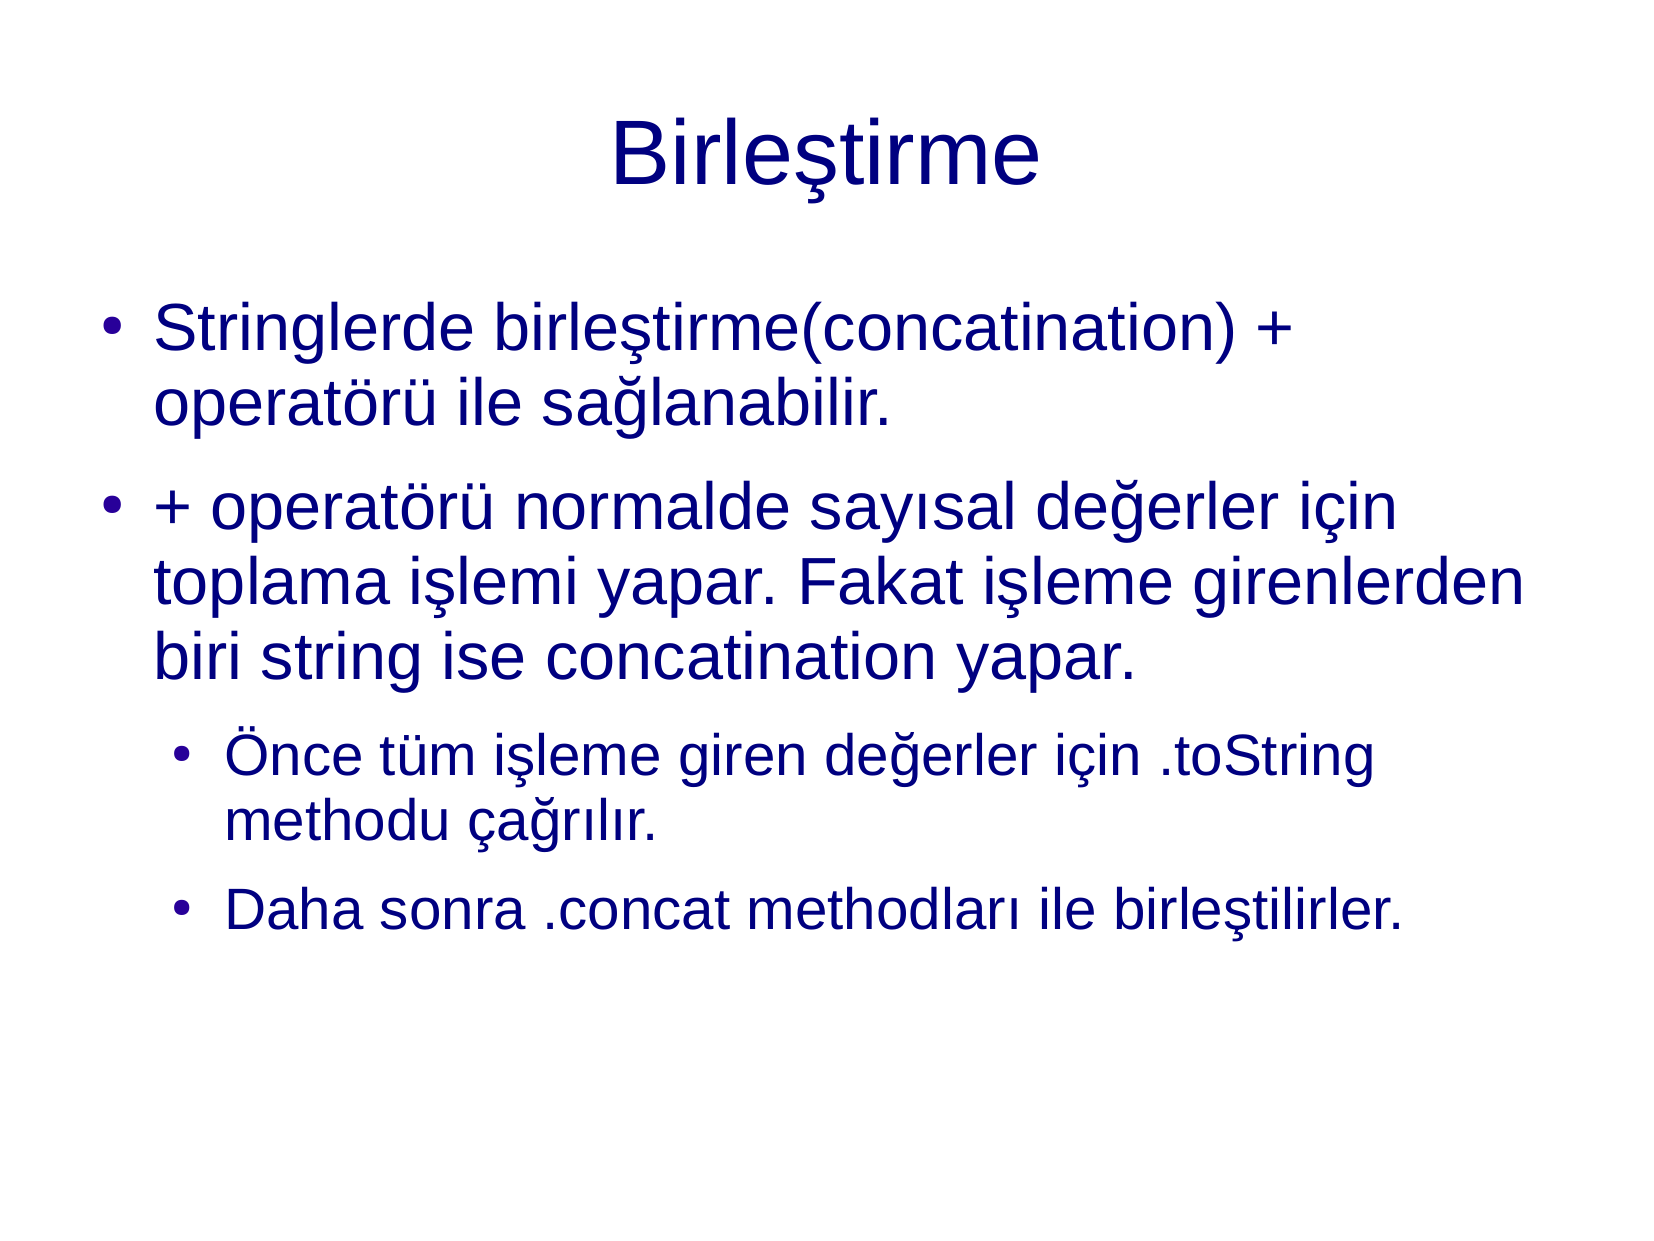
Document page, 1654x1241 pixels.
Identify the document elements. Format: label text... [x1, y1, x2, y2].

list Stringlerde birleştirme(concatination) + operatörü ile sağlanabilir. + operatörü normalde sayısal değerler için toplama işlemi yapar. Fakat işleme girenlerden biri string ise concatination yapar. Önce tüm işleme giren değerler için .toString methodu çağrılır. Daha sonra .concat methodları ile birleştilirler. [82, 290, 1571, 1109]
title Birleştirme [82, 49, 1571, 257]
